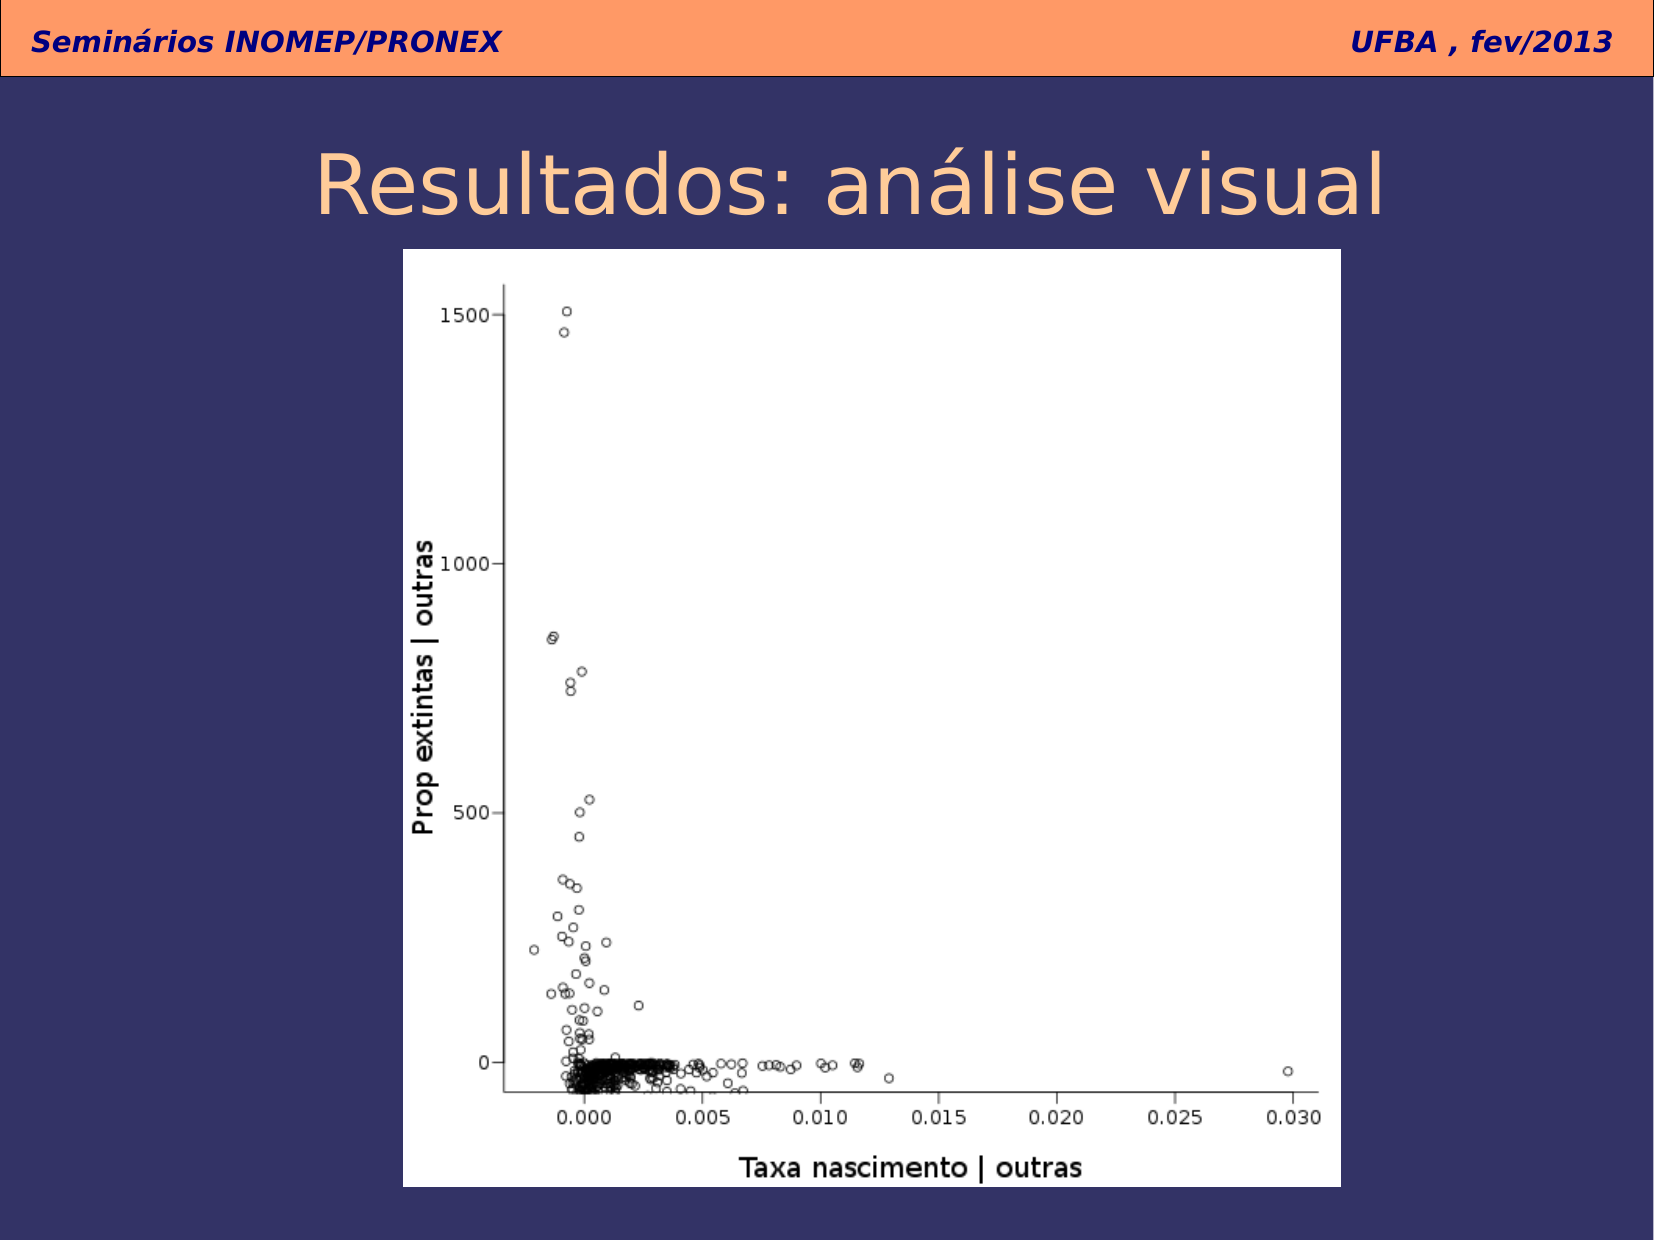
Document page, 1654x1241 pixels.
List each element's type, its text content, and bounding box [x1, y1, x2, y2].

picture [403, 249, 1341, 1187]
title Resultados: análise visual [68, 111, 1634, 259]
